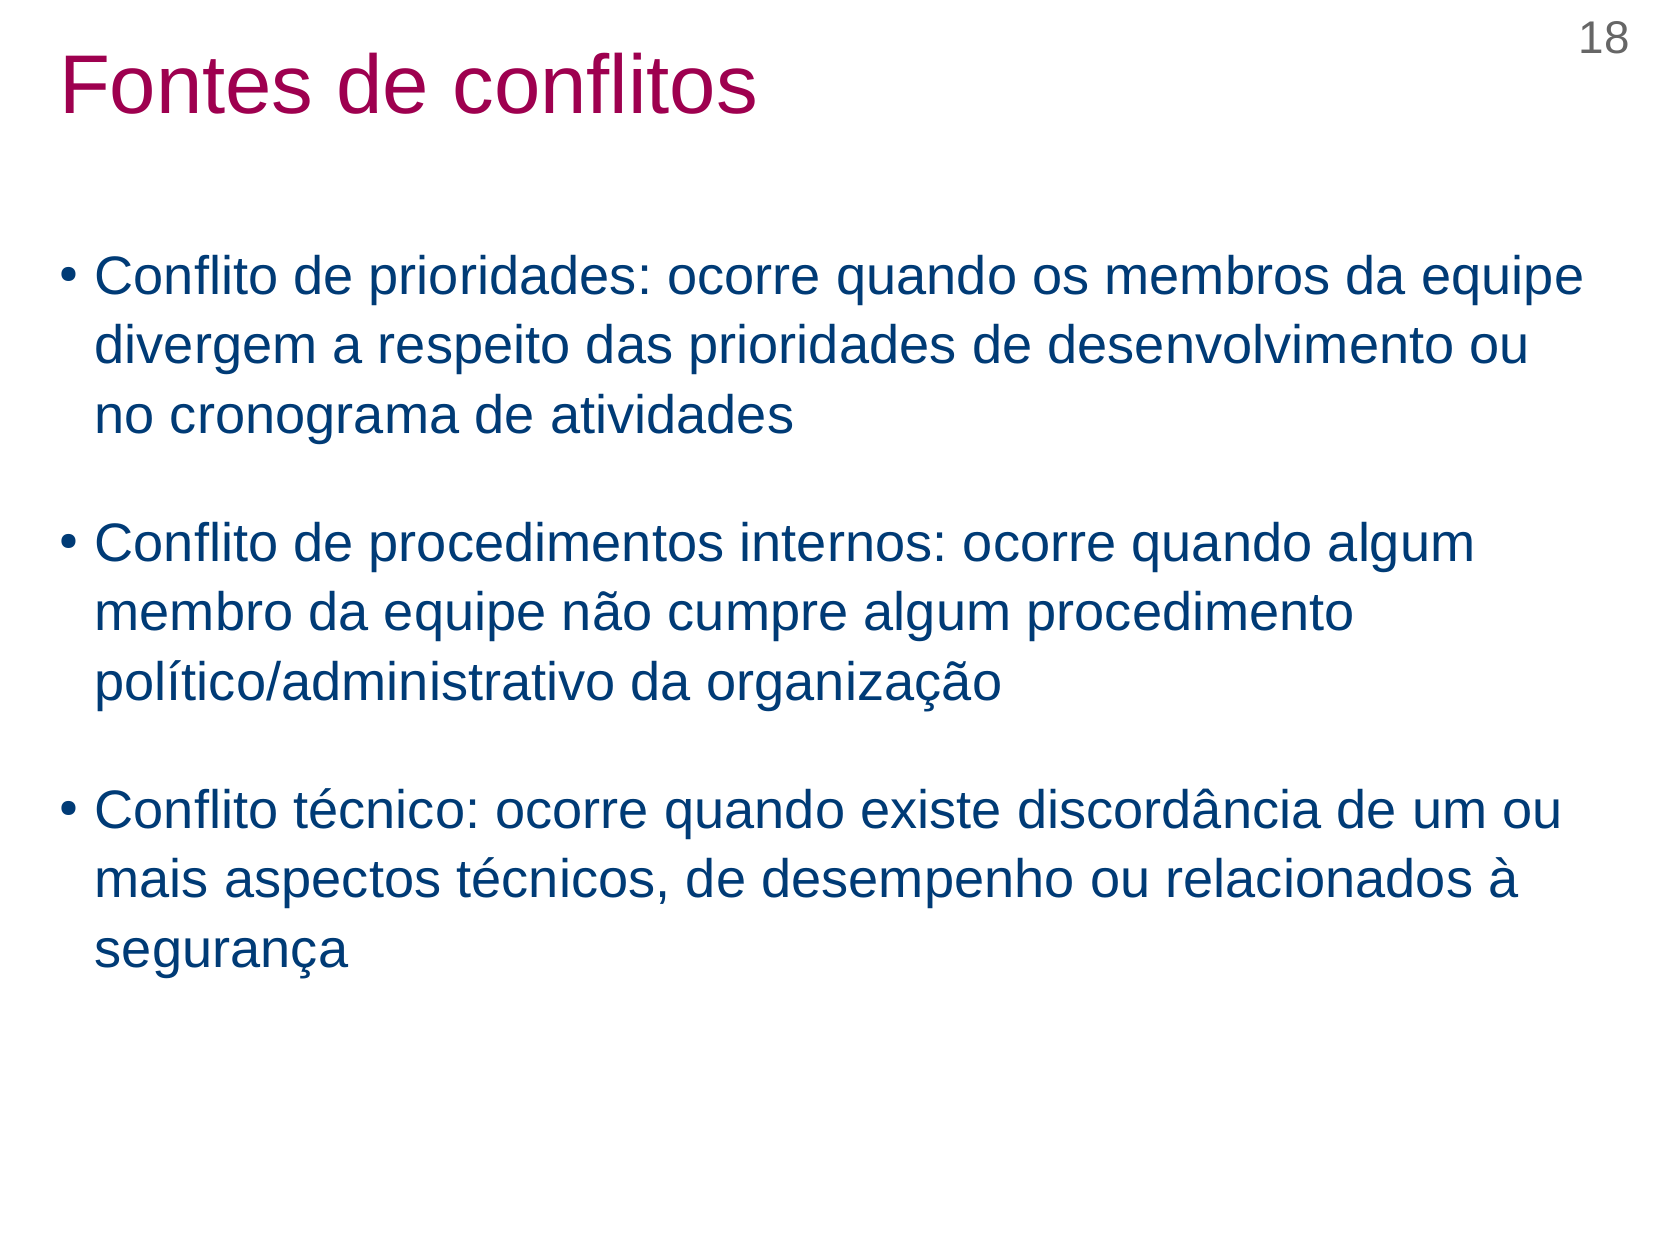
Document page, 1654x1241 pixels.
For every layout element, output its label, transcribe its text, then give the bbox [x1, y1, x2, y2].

title Fontes de conflitos [59, 29, 1595, 148]
list Conflito de prioridades: ocorre quando os membros da equipe divergem a respeito das prioridades de desenvolvimento ou no cronograma de atividades Conflito de procedimentos internos: ocorre quando algum membro da equipe não cumpre algum procedimento político/administrativo da organização Conflito técnico: ocorre quando existe discordância de um ou mais aspectos técnicos, de desempenho ou relacionados à segurança [59, 236, 1595, 1211]
